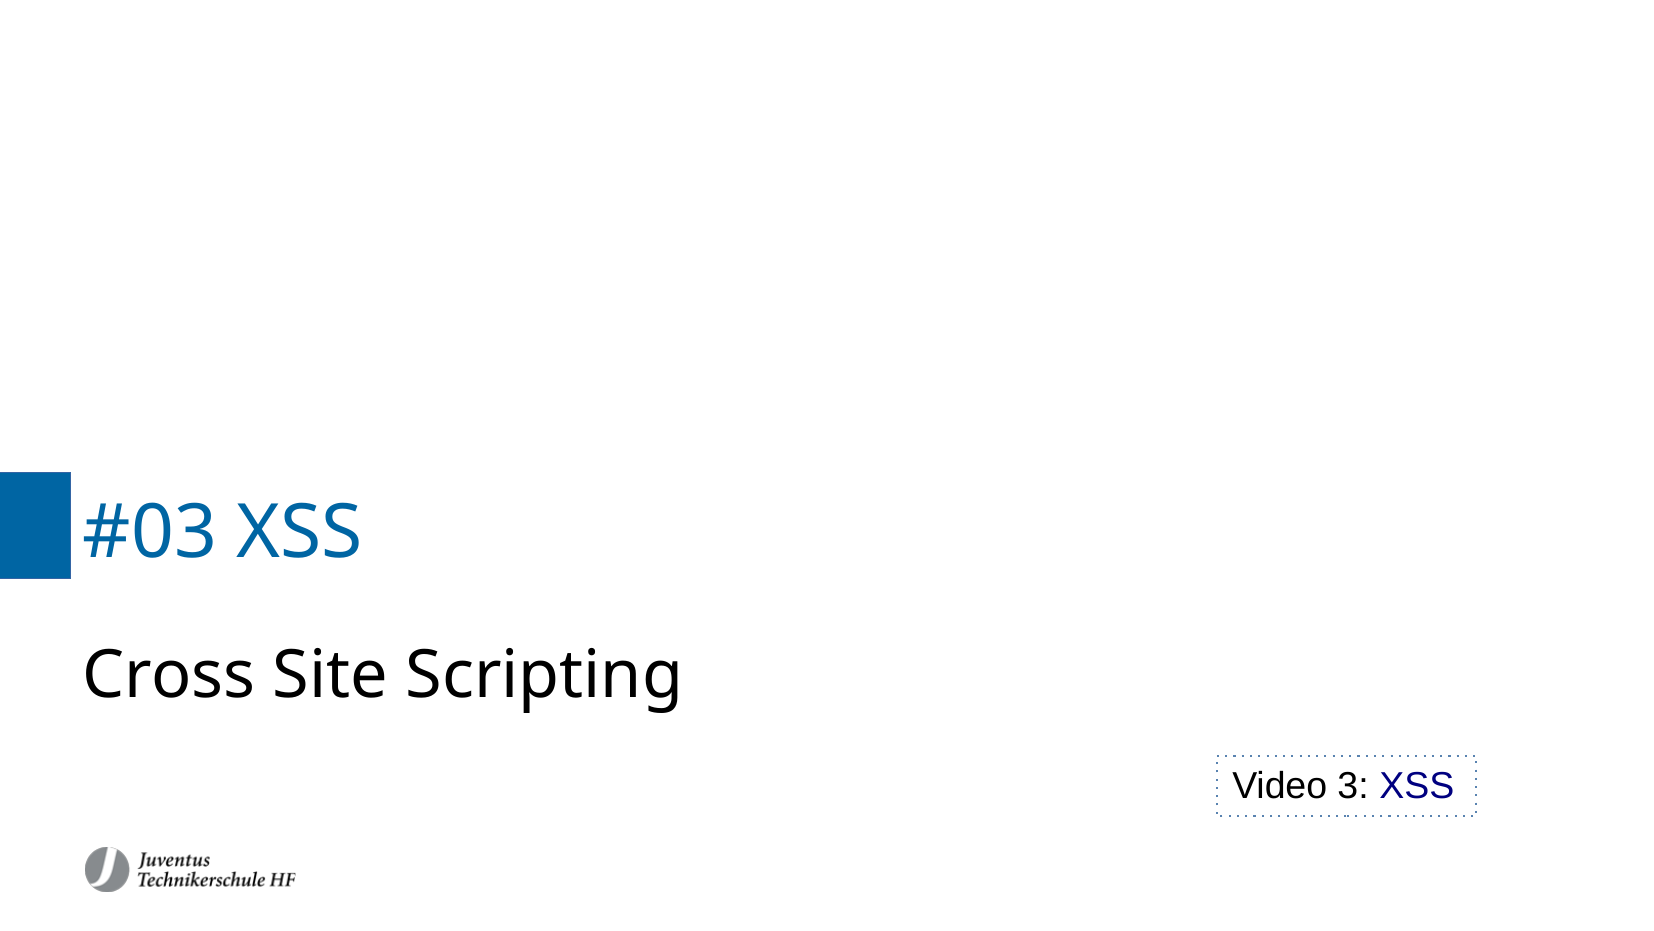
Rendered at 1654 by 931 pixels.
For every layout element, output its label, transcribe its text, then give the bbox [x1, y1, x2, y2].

list Cross Site Scripting [82, 625, 1571, 758]
text_box Video 3: XSS [1216, 756, 1477, 817]
picture [85, 847, 296, 892]
title #03 XSS [82, 450, 1571, 606]
